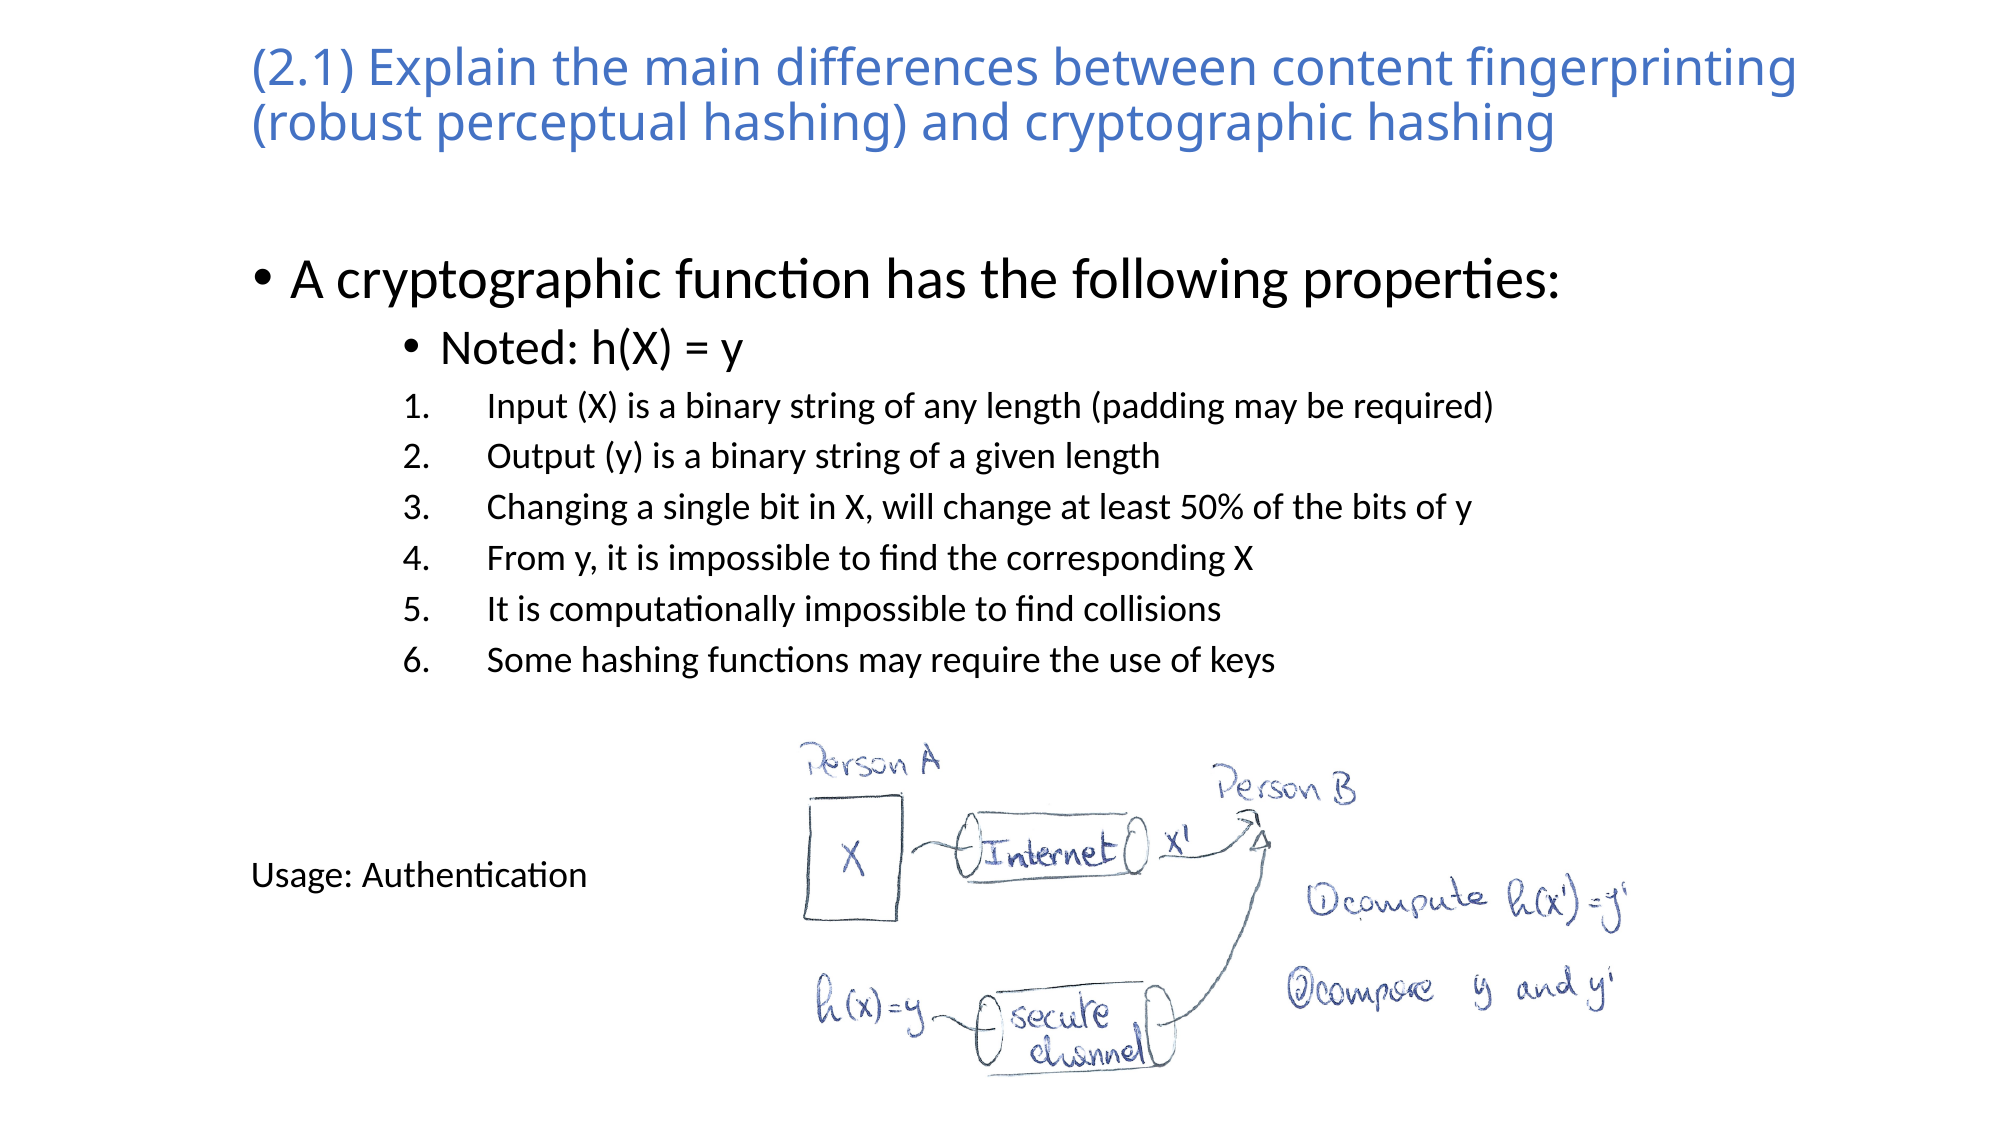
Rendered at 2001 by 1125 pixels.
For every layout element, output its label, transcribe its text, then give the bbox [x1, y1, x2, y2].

text_box Usage: Authentication [235, 842, 691, 904]
list A cryptographic function has the following properties: Noted: h(X) = y Input (X) is a binary string of any length (padding may be required) Output (y) is a binary string of a given length Changing a single bit in X, will change at least 50% of the bits of y From y, it is impossible to find the corresponding X It is computationally impossible to find collisions Some hashing functions may require the use of keys [237, 240, 1876, 746]
title (2.1) Explain the main differences between content fingerprinting (robust perceptual hashing) and cryptographic hashing [237, 34, 1876, 194]
picture [782, 723, 1643, 1084]
